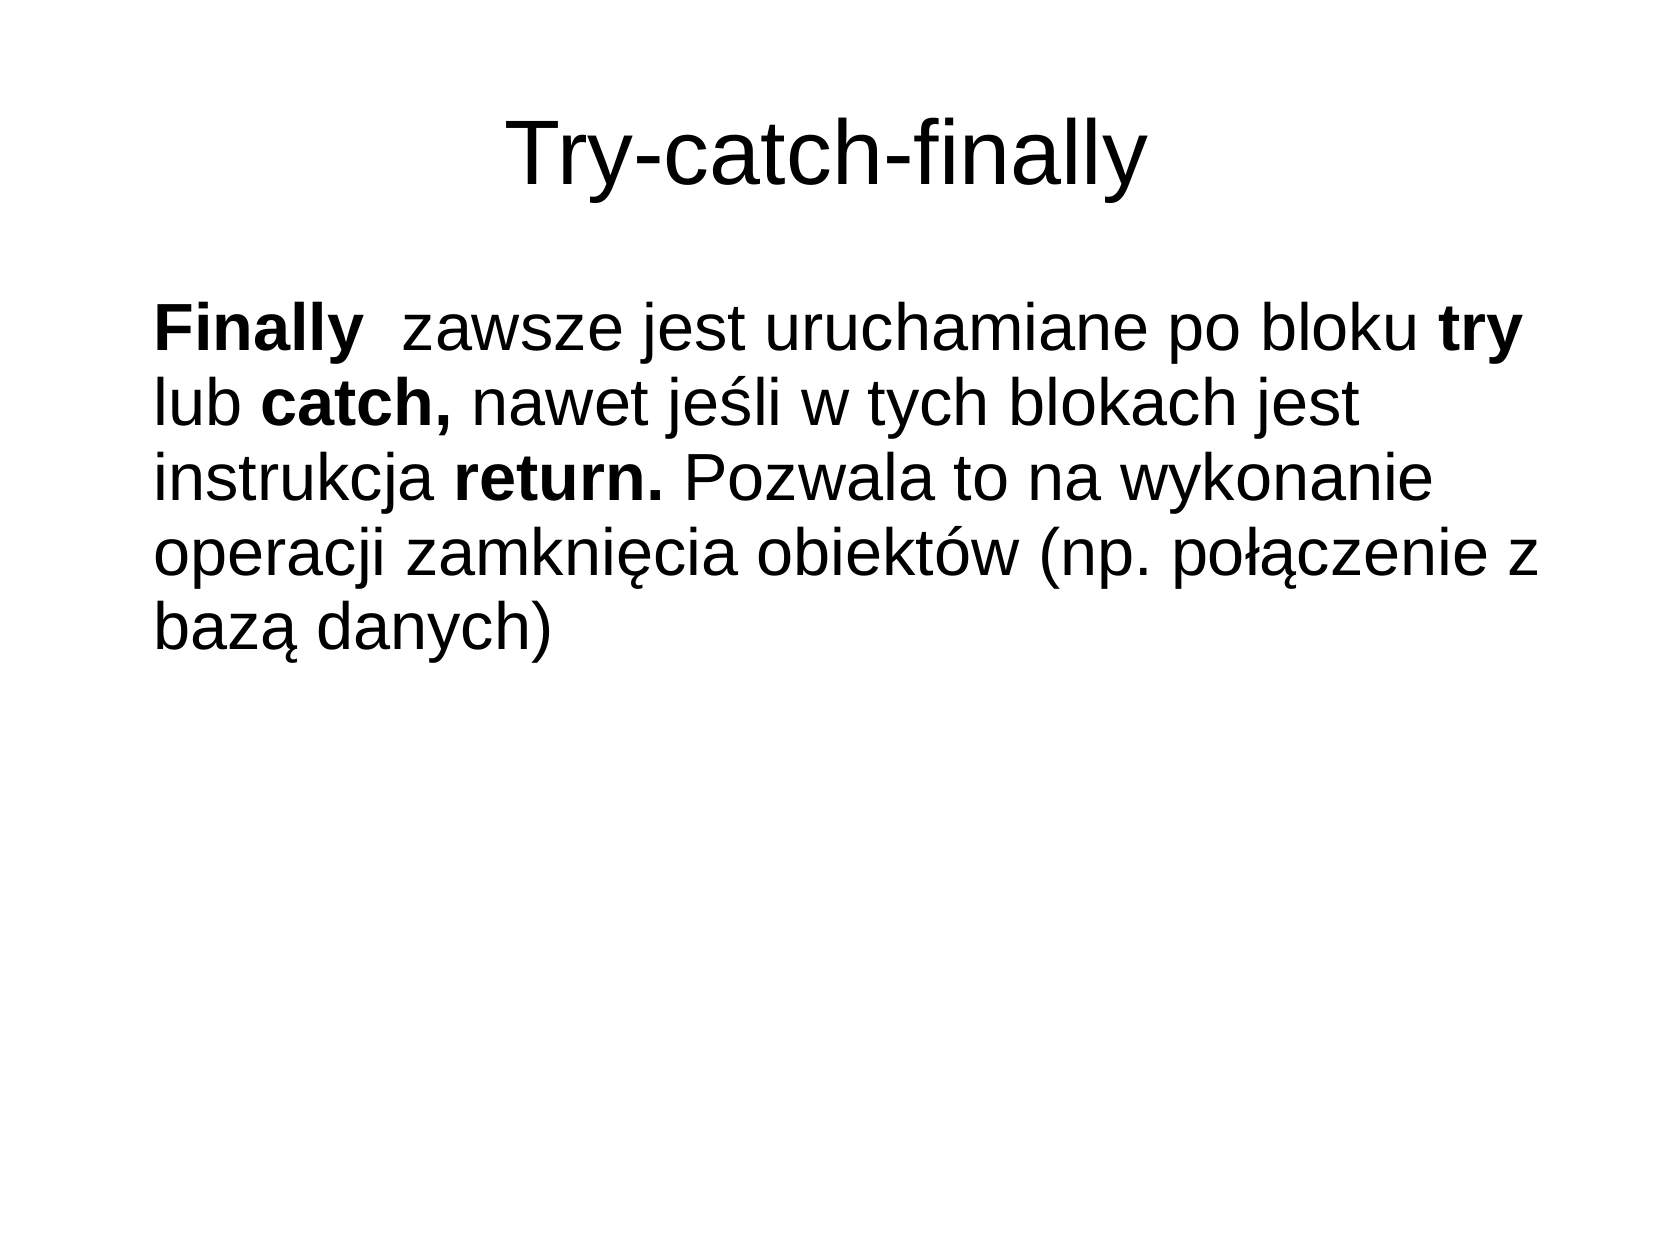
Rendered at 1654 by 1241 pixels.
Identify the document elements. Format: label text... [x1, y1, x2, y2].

list Finally zawsze jest uruchamiane po bloku try lub catch, nawet jeśli w tych blokach jest instrukcja return. Pozwala to na wykonanie operacji zamknięcia obiektów (np. połączenie z bazą danych) [82, 290, 1571, 1109]
title Try-catch-finally [82, 49, 1571, 257]
